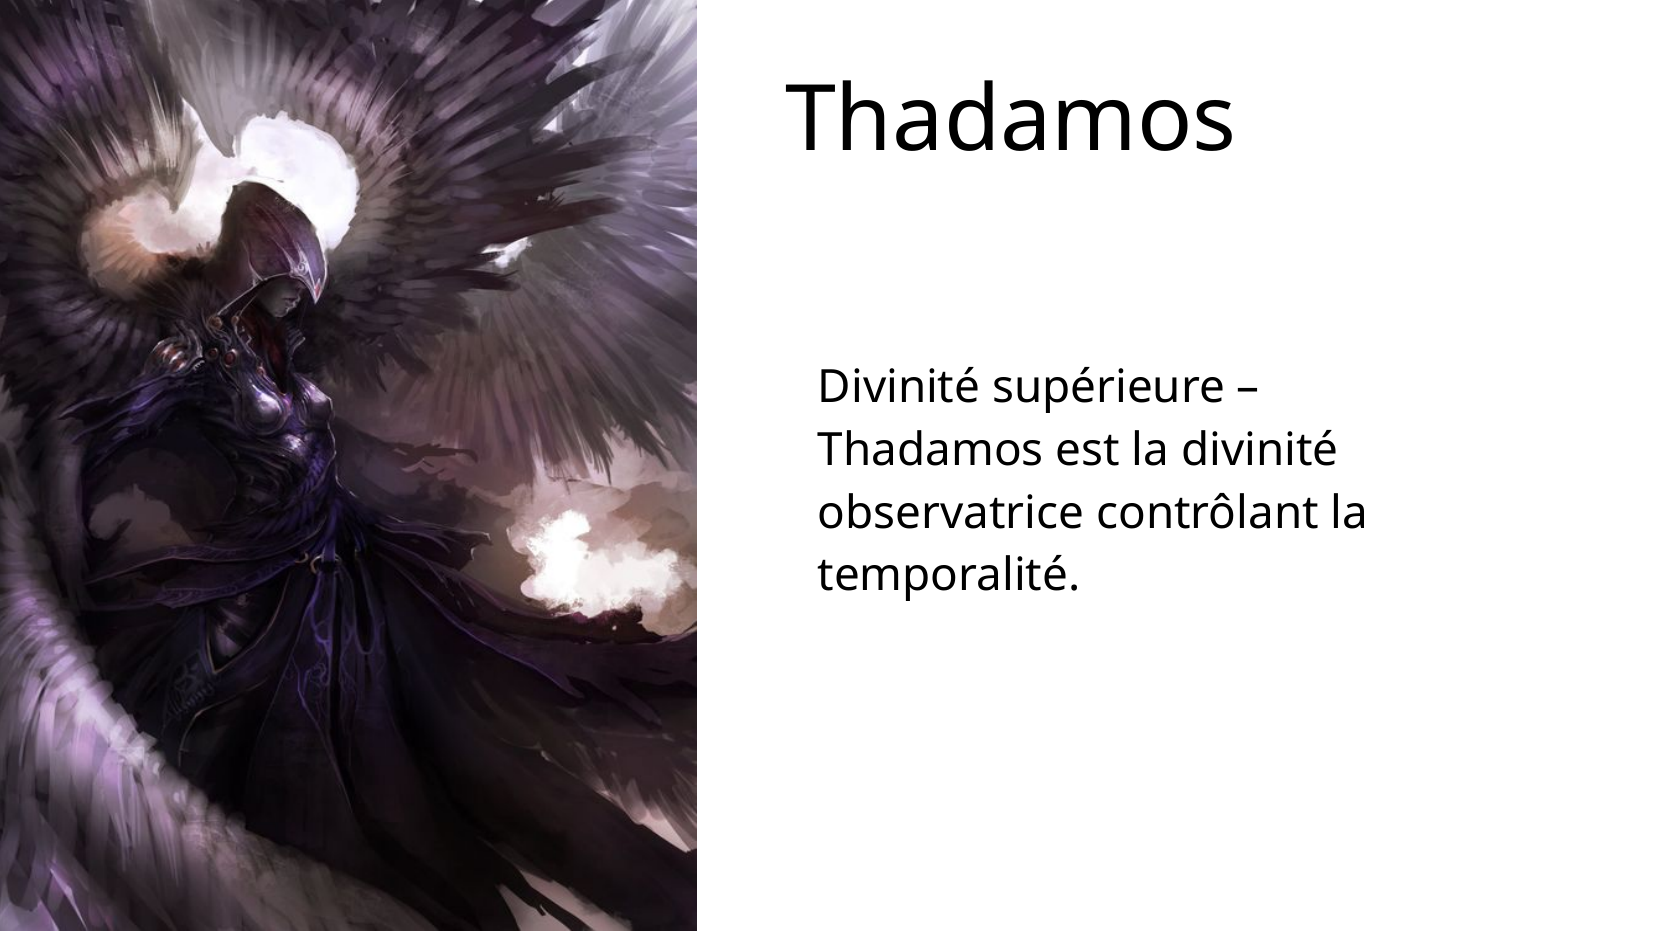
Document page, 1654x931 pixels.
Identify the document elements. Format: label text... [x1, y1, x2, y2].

title Thadamos [697, 37, 1571, 193]
text_box Divinité supérieure – Thadamos est la divinité observatrice contrôlant la temporalité. [803, 346, 1489, 591]
picture [0, 0, 697, 931]
